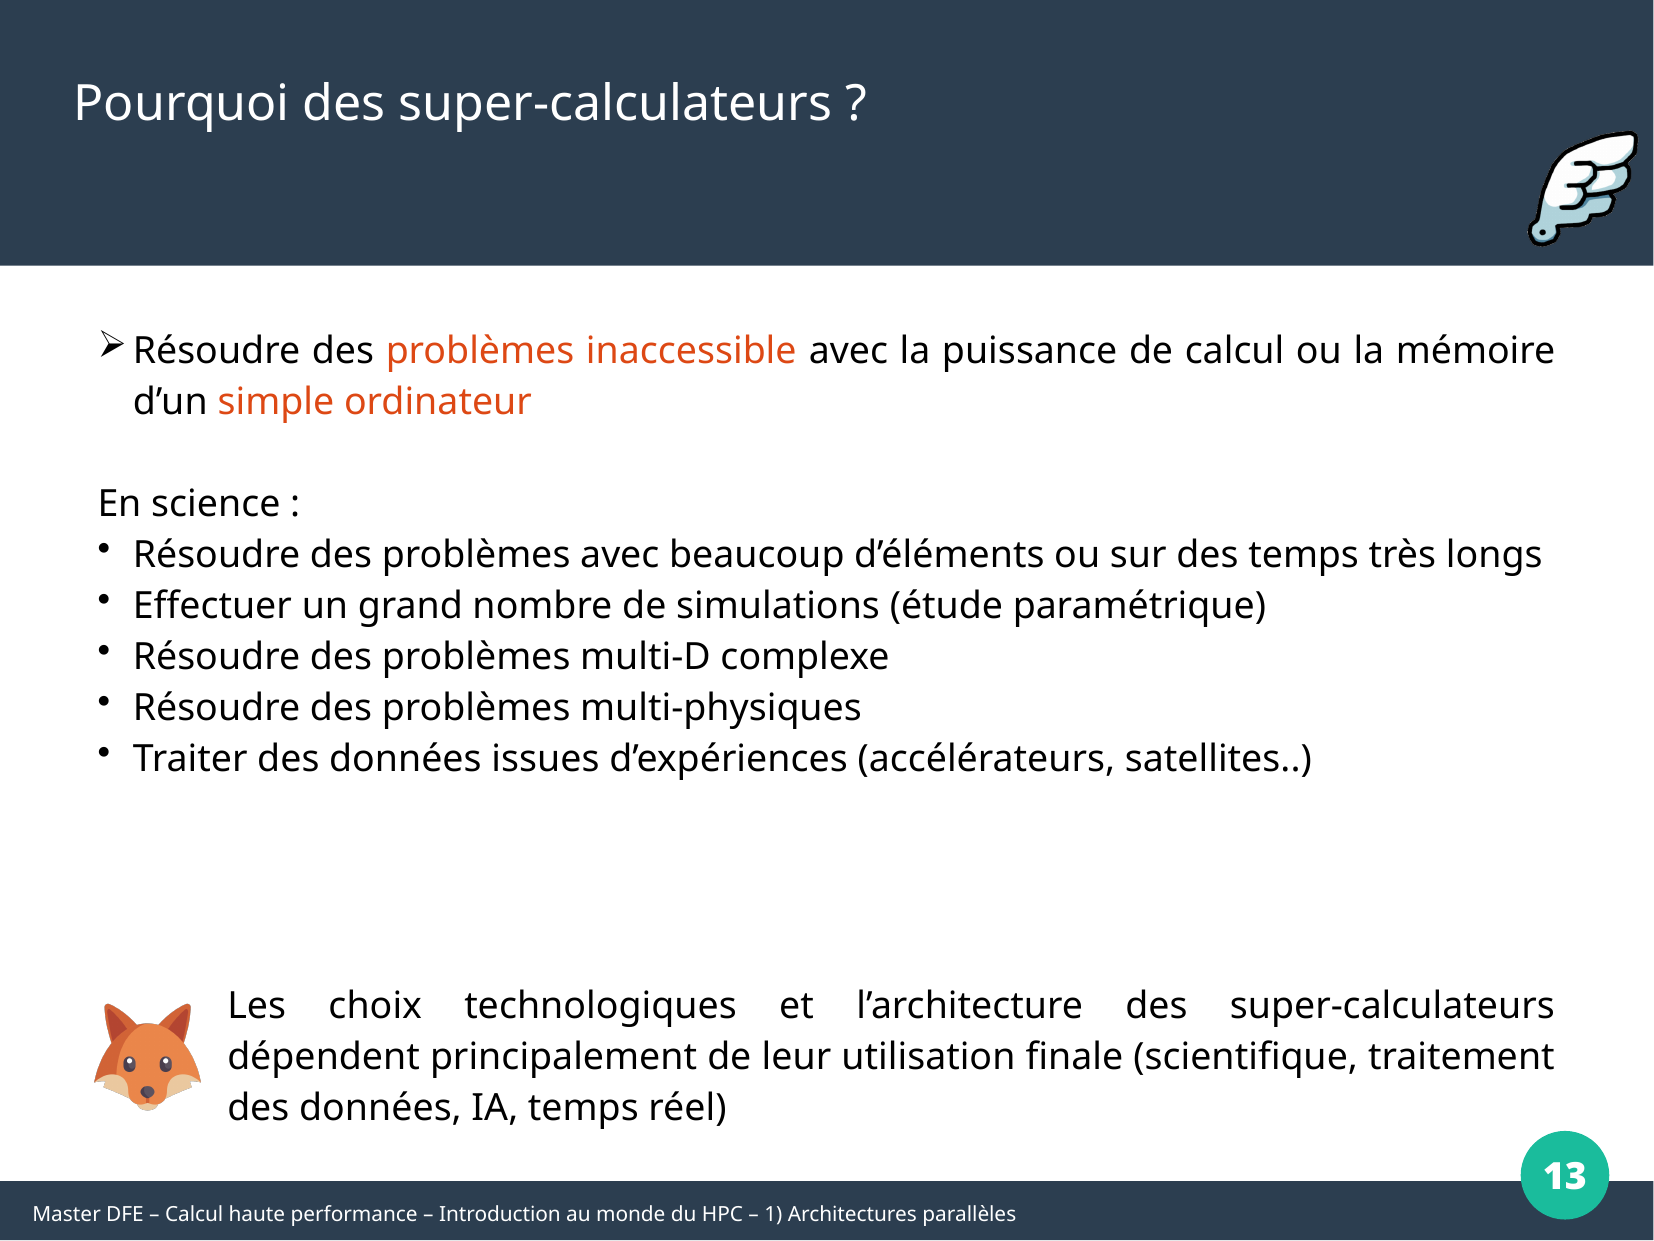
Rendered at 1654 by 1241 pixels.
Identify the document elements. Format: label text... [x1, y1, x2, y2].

text_box Résoudre des problèmes inaccessible avec la puissance de calcul ou la mémoire d’un simple ordinateur En science : Résoudre des problèmes avec beaucoup d’éléments ou sur des temps très longs Effectuer un grand nombre de simulations (étude paramétrique) Résoudre des problèmes multi-D complexe Résoudre des problèmes multi-physiques Traiter des données issues d’expériences (accélérateurs, satellites..) [82, 315, 1571, 788]
text_box Pourquoi des super-calculateurs ? [59, 59, 1477, 187]
picture [1524, 129, 1642, 249]
picture [94, 1003, 201, 1111]
text_box Master DFE – Calcul haute performance – Introduction au monde du HPC – 1) Architectures parallèles [17, 1191, 1436, 1235]
text_box Les choix technologiques et l’architecture des super-calculateurs dépendent principalement de leur utilisation finale (scientifique, traitement des données, IA, temps réel) [212, 971, 1571, 1164]
